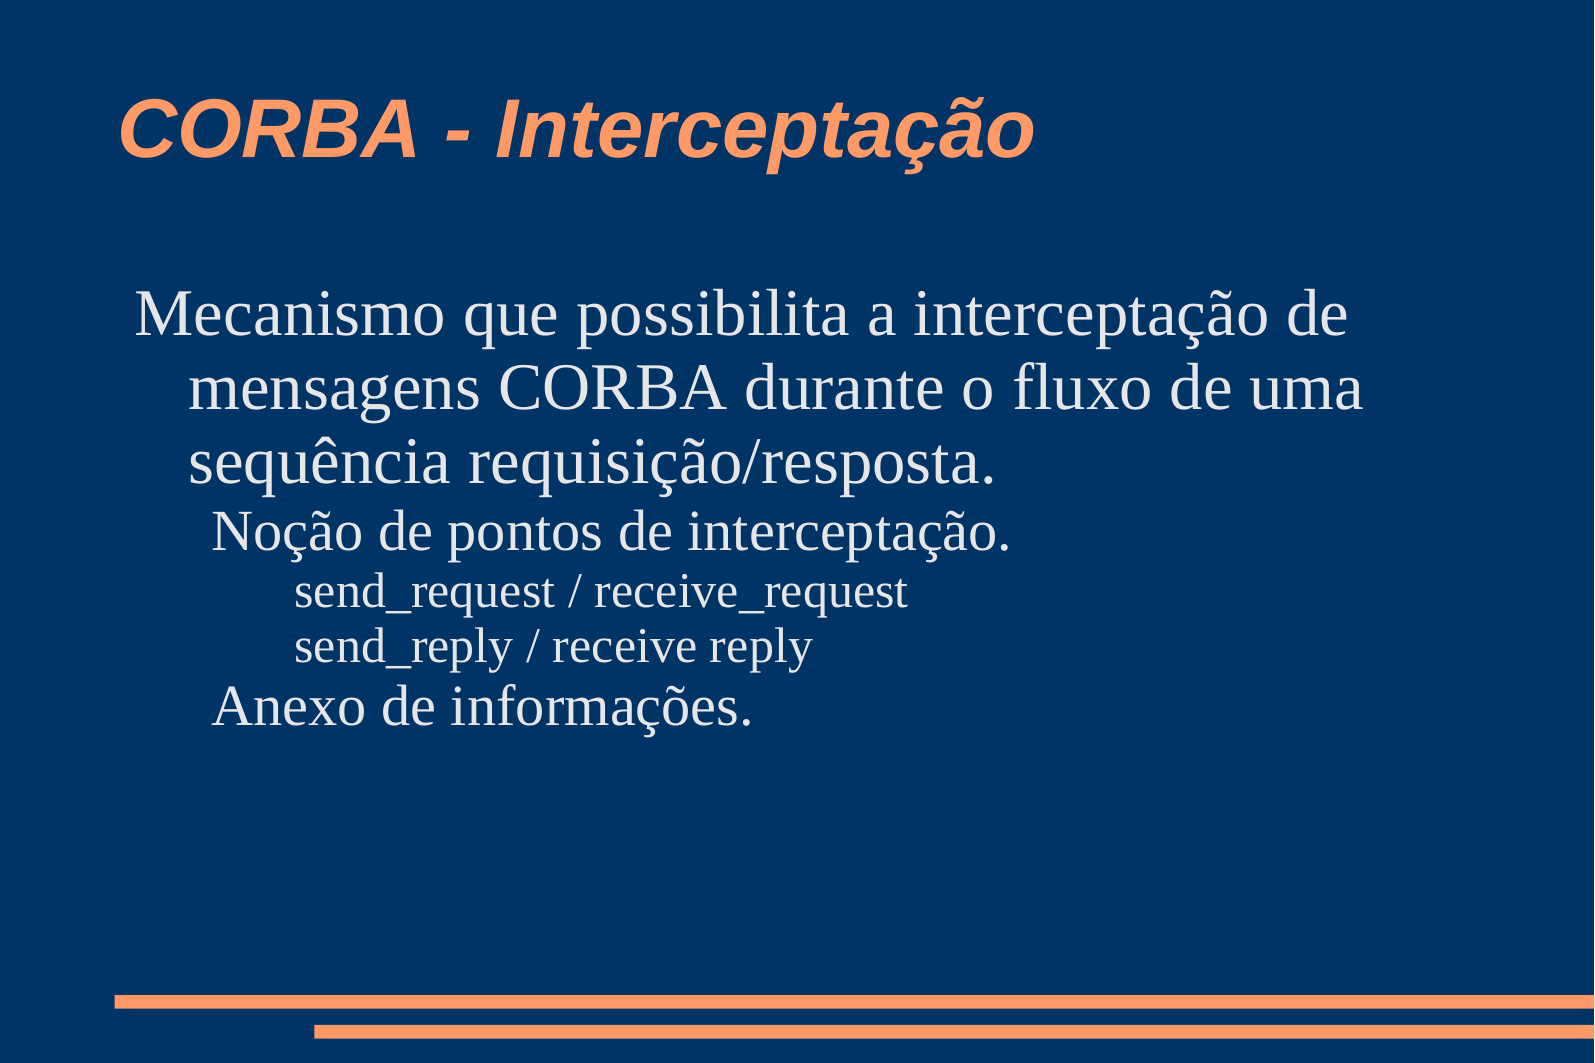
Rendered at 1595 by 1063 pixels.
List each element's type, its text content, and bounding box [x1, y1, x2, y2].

title CORBA - Interceptação [117, 39, 1479, 218]
list Mecanismo que possibilita a interceptação de mensagens CORBA durante o fluxo de uma sequência requisição/resposta. Noção de pontos de interceptação. send_request / receive_request send_reply / receive reply Anexo de informações. [117, 276, 1505, 971]
